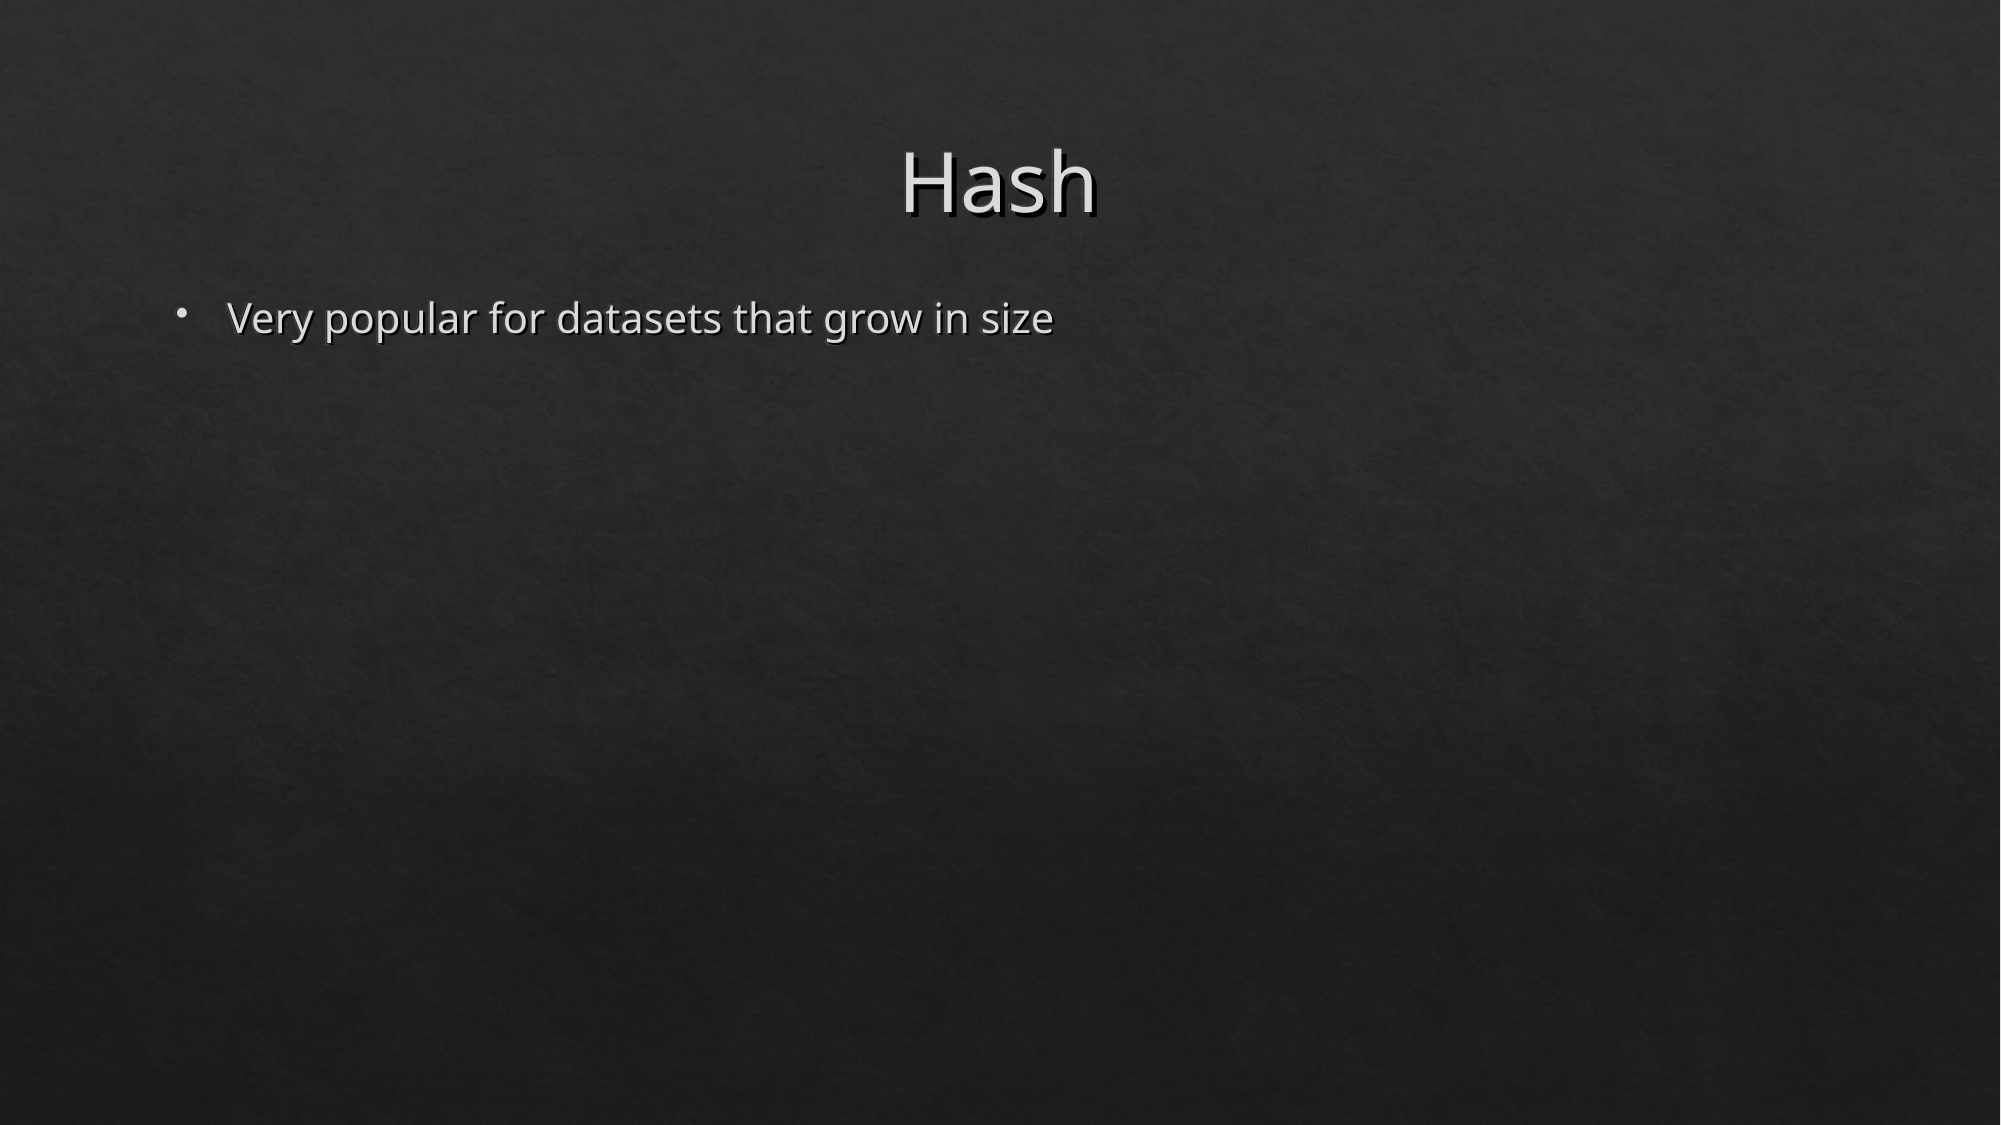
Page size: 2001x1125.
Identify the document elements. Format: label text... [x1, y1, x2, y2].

title Hash [149, 99, 1849, 260]
list Very popular for datasets that grow in size [149, 284, 1849, 950]
